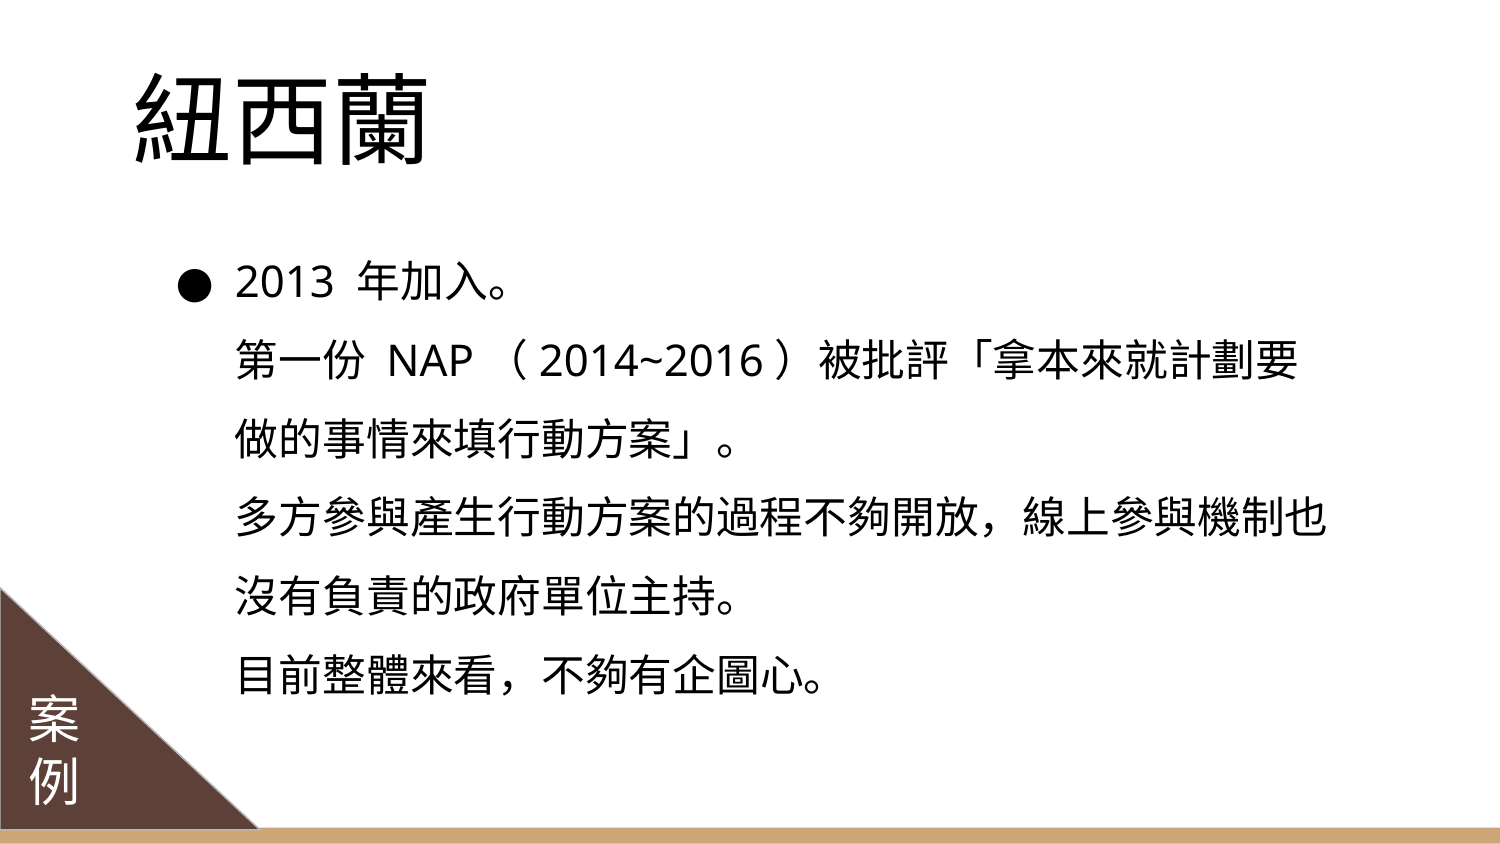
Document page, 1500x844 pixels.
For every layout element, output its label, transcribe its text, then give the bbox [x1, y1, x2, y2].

text_box 案例 [13, 671, 111, 760]
title 紐西蘭 [117, 0, 1383, 235]
text_box [0, 587, 261, 830]
title 2013 年加入。 第一份 NAP（2014~2016）被批評「拿本來就計劃要做的事情來填行動方案」。 多方參與產生行動方案的過程不夠開放，線上參與機制也沒有負責的政府單位主持。 目前整體來看，不夠有企圖心。 [144, 256, 1355, 672]
